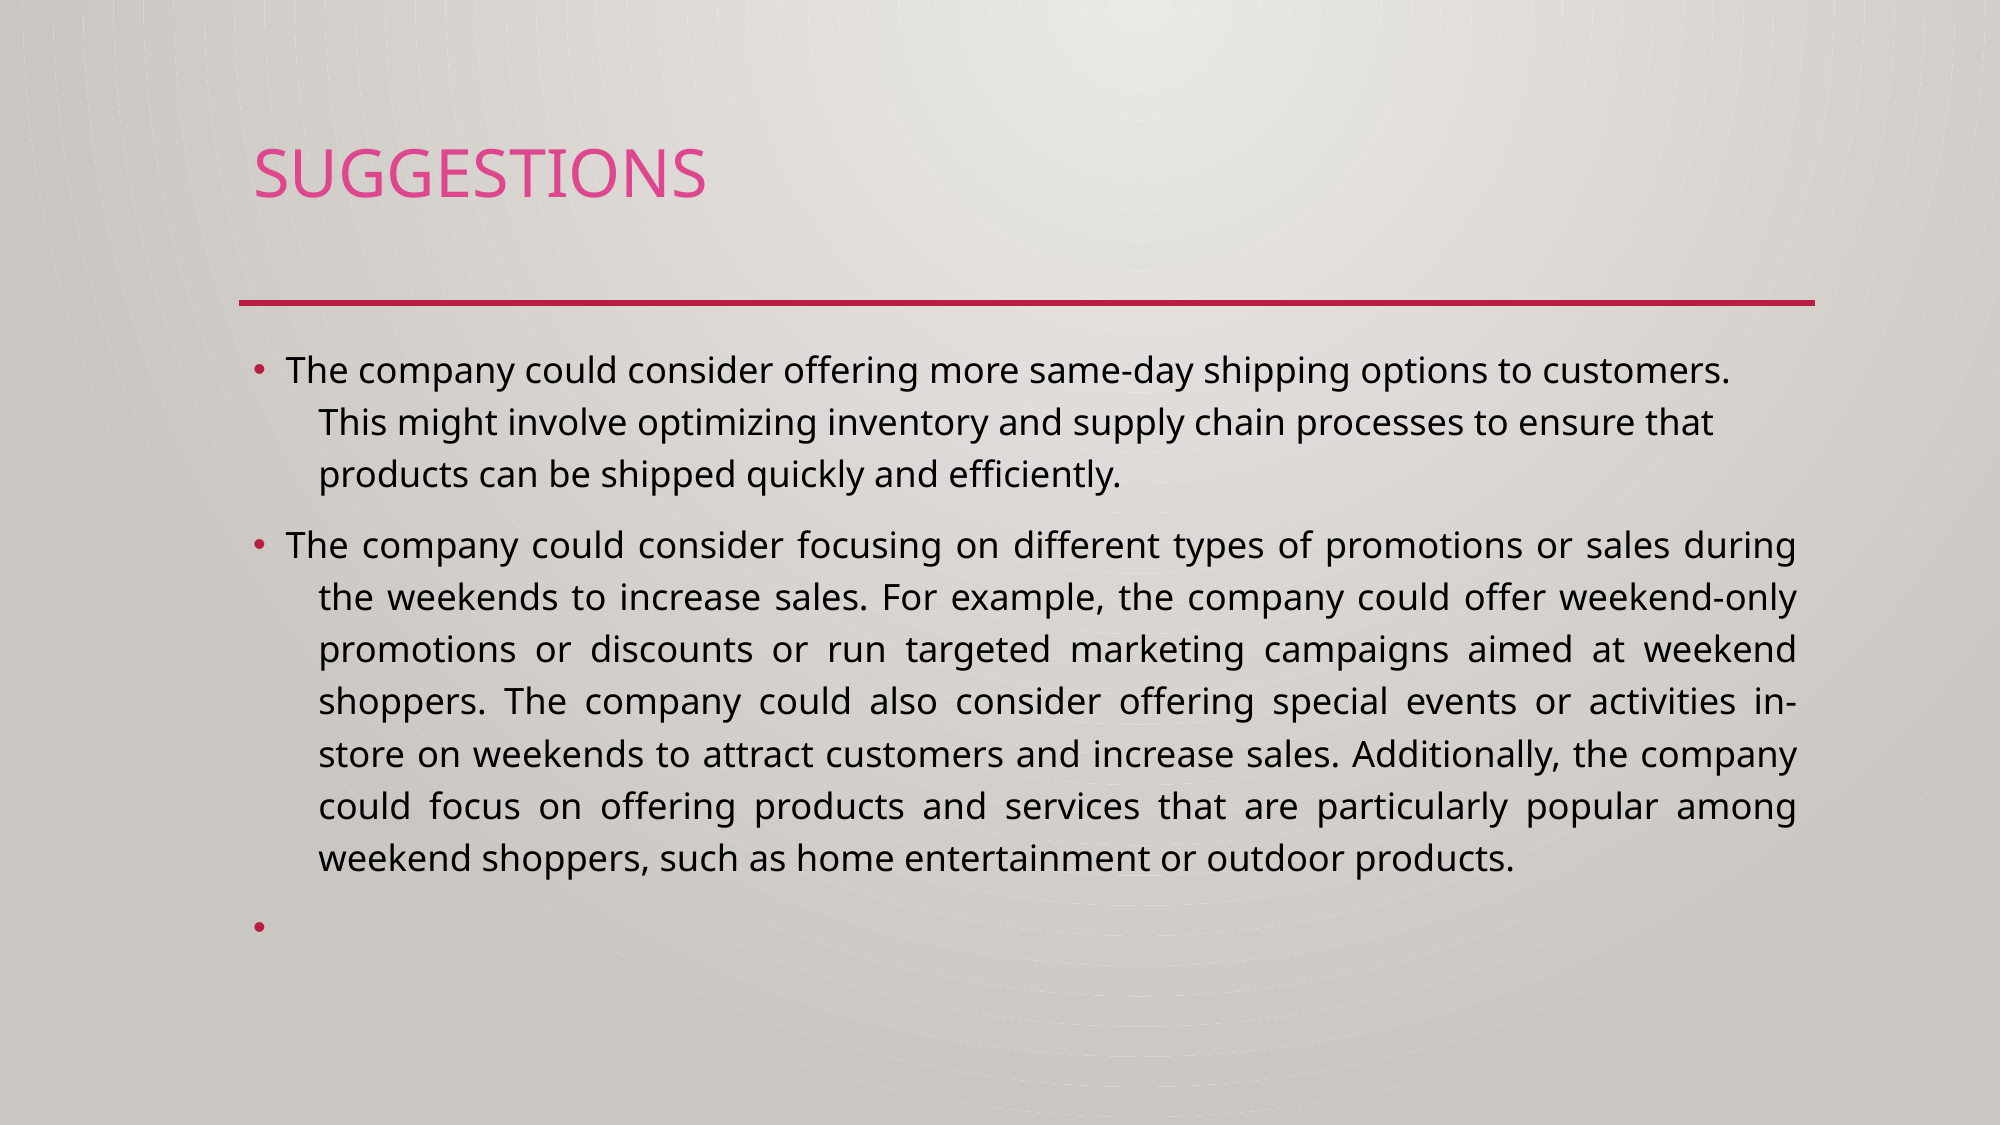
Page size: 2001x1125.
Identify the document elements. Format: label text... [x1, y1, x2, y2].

list The company could consider offering more same-day shipping options to customers. This might involve optimizing inventory and supply chain processes to ensure that products can be shipped quickly and efficiently. The company could consider focusing on different types of promotions or sales during the weekends to increase sales. For example, the company could offer weekend-only promotions or discounts or run targeted marketing campaigns aimed at weekend shoppers. The company could also consider offering special events or activities in-store on weekends to attract customers and increase sales. Additionally, the company could focus on offering products and services that are particularly popular among weekend shoppers, such as home entertainment or outdoor products. [238, 330, 1814, 897]
title Suggestions [238, 131, 1814, 305]
